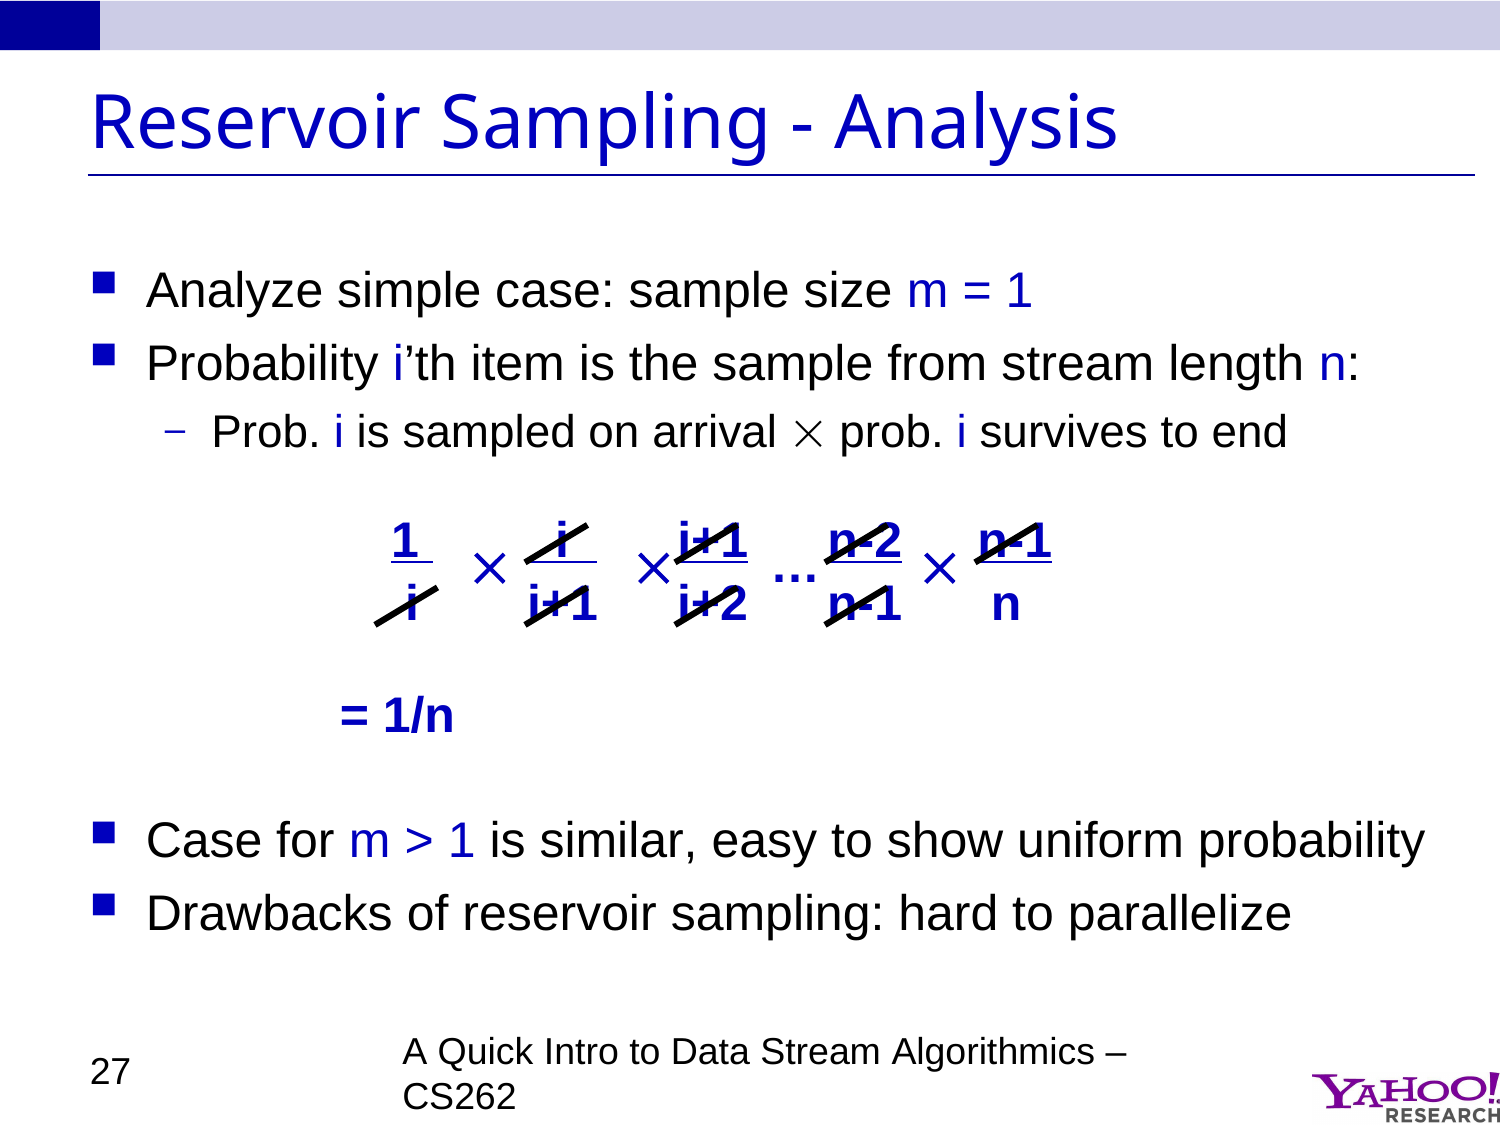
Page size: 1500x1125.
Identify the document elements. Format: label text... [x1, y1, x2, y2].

picture [1312, 1072, 1500, 1125]
text_box Case for m > 1 is similar, easy to show uniform probability Drawbacks of reservoir sampling: hard to parallelize [74, 799, 1463, 988]
title Reservoir Sampling - Analysis [75, 50, 1500, 188]
text_box 1 i i+1 n-2 n-1 [362, 499, 1101, 562]
list Analyze simple case: sample size m = 1 Probability i’th item is the sample from stream length n: Prob. i is sampled on arrival  prob. i survives to end [74, 249, 1463, 799]
text_box   …  [455, 524, 1113, 601]
text_box i i+1 i+2 n-1 n [362, 562, 1125, 638]
text_box = 1/n [324, 674, 801, 751]
